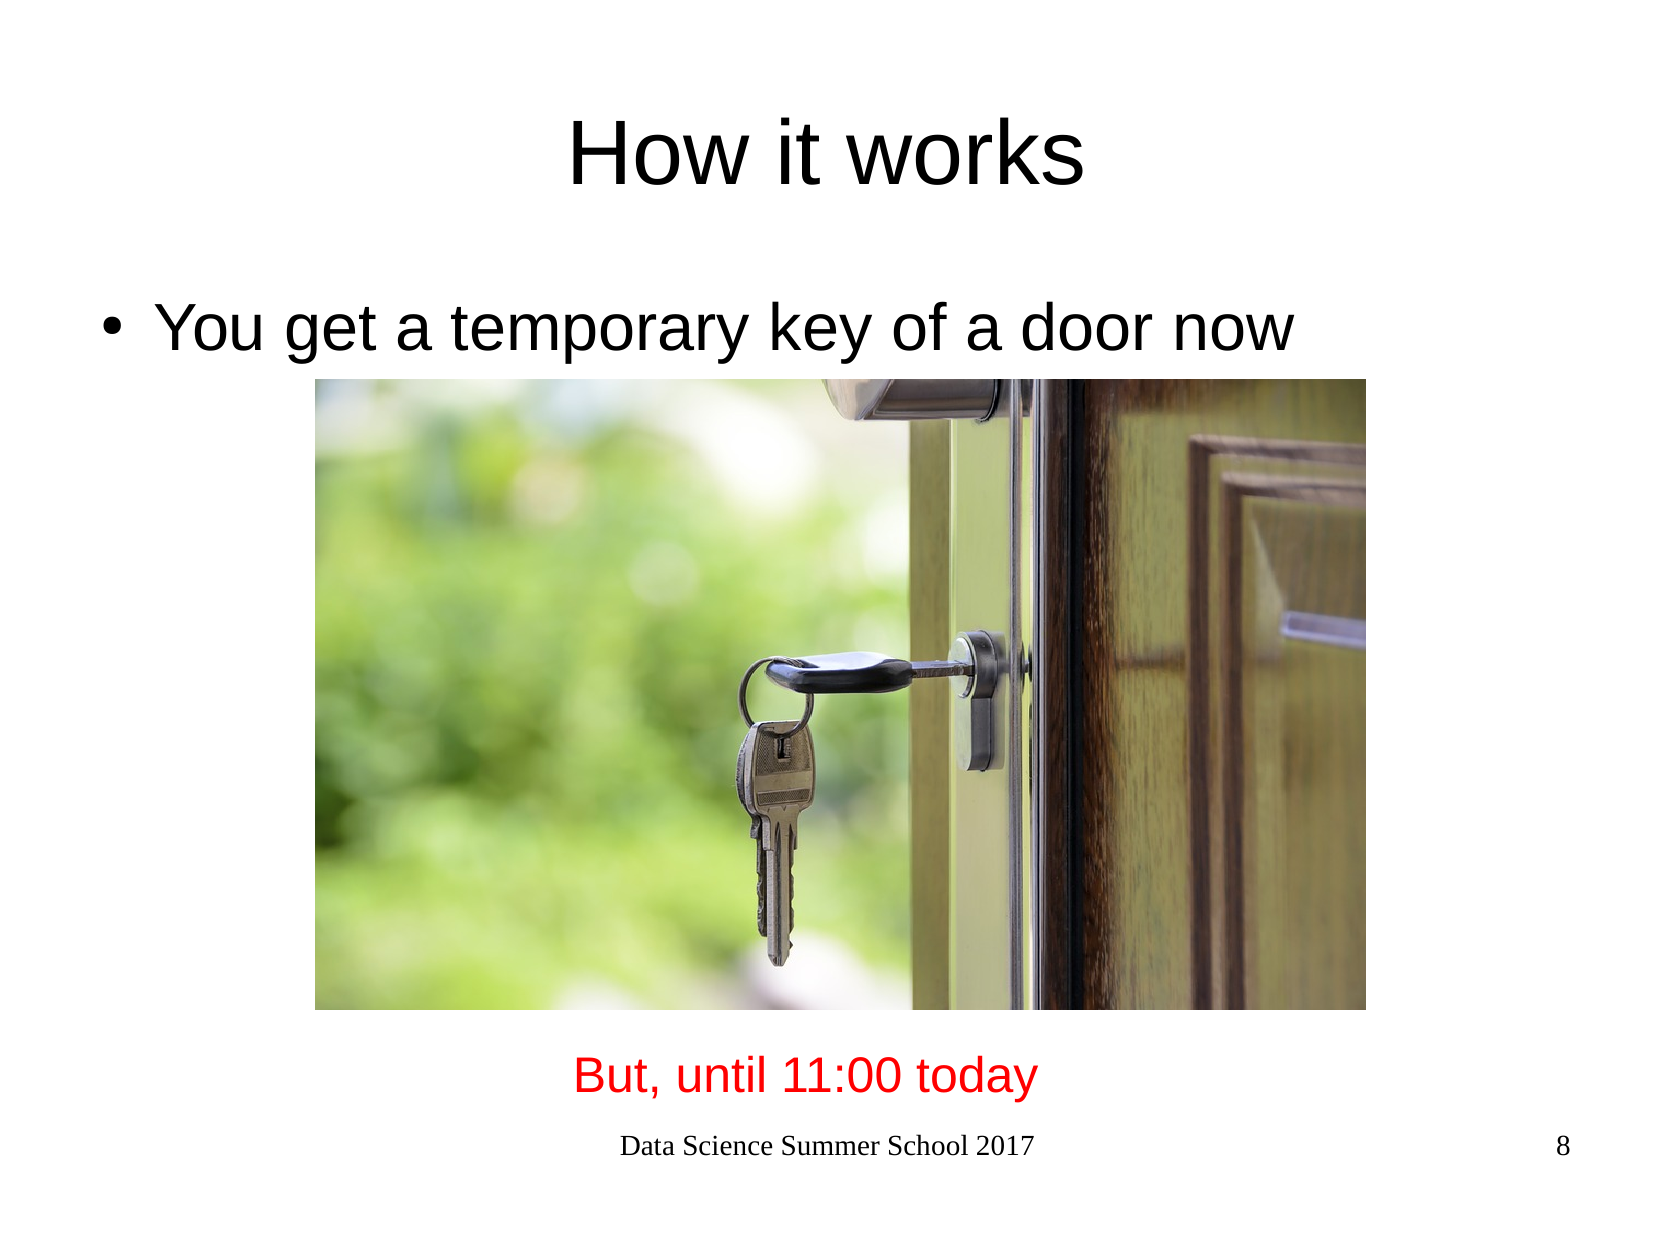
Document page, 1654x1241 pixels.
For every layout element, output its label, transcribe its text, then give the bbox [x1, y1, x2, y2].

title How it works [82, 49, 1571, 257]
text_box But, until 11:00 today [558, 1039, 1294, 1111]
picture [315, 379, 1366, 1010]
list You get a temporary key of a door now [82, 290, 1571, 1010]
